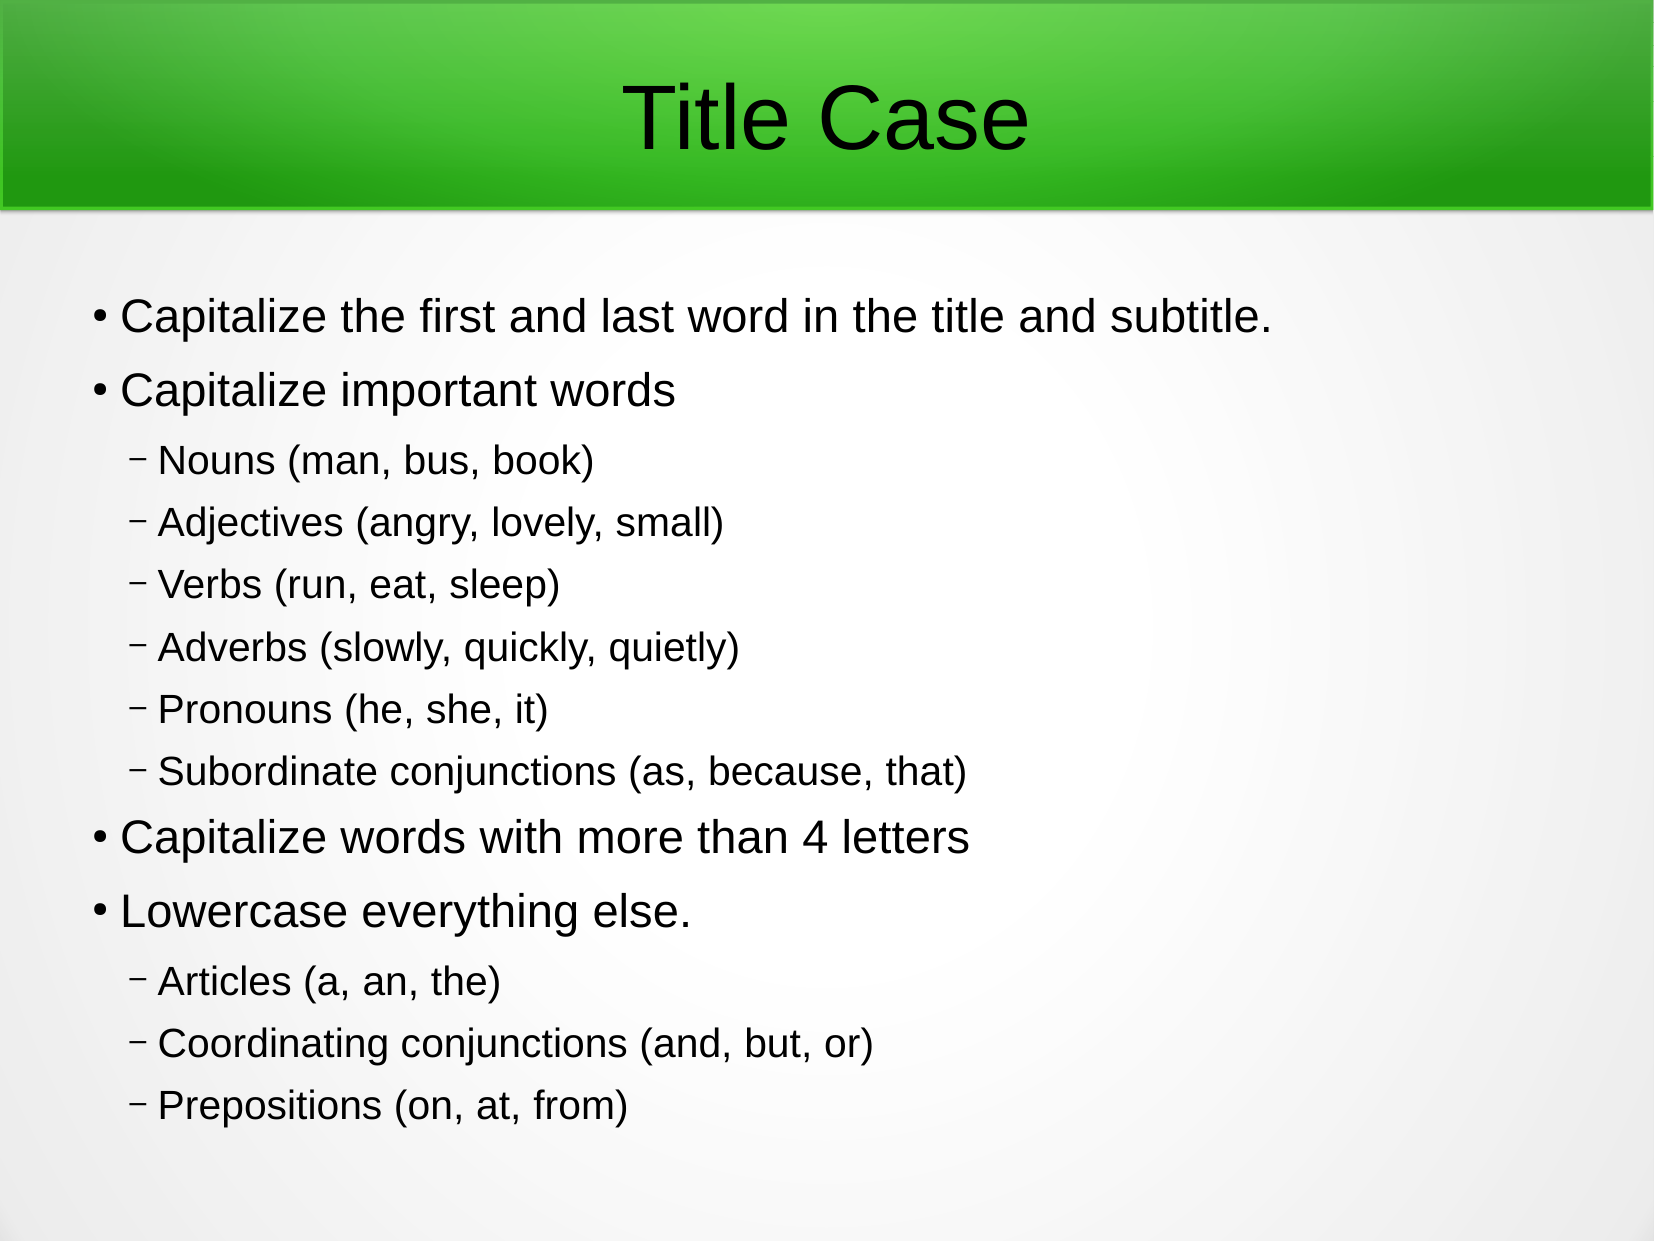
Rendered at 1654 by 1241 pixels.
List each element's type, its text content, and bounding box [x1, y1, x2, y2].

title Title Case [82, 47, 1571, 189]
list Capitalize the first and last word in the title and subtitle. Capitalize important words Nouns (man, bus, book) Adjectives (angry, lovely, small) Verbs (run, eat, sleep) Adverbs (slowly, quickly, quietly) Pronouns (he, she, it) Subordinate conjunctions (as, because, that) Capitalize words with more than 4 letters Lowercase everything else. Articles (a, an, the) Coordinating conjunctions (and, but, or) Prepositions (on, at, from) [82, 290, 1571, 1141]
